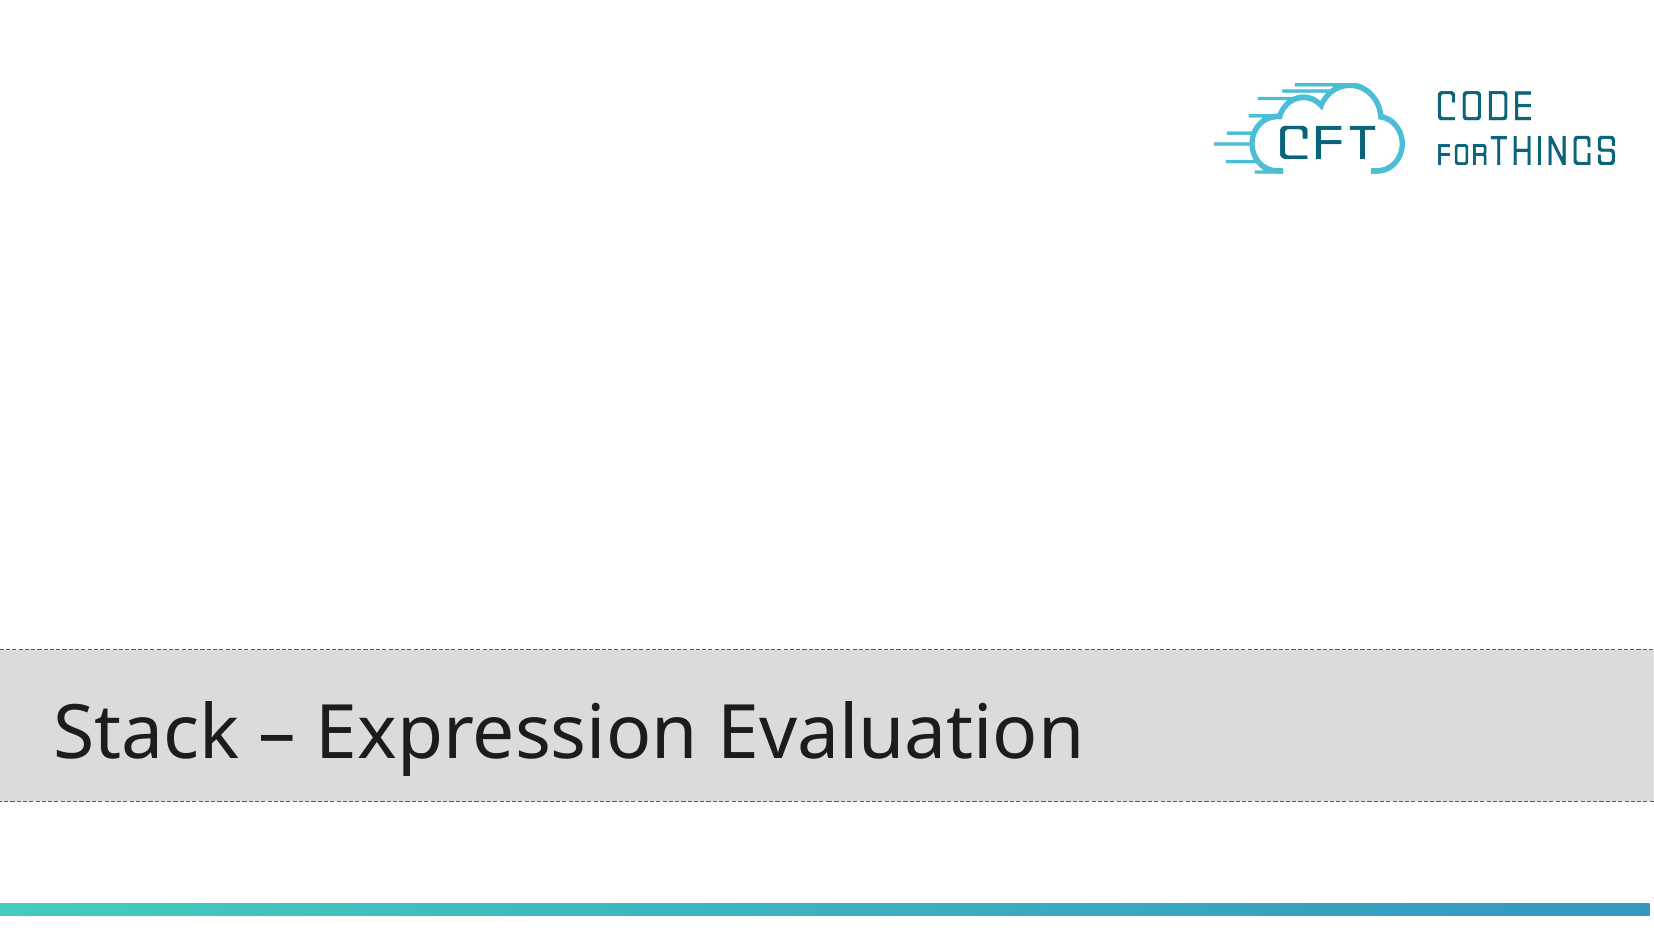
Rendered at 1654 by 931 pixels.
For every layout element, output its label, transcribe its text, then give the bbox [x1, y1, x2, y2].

picture [1214, 83, 1615, 174]
title Stack – Expression Evaluation [53, 626, 1642, 832]
